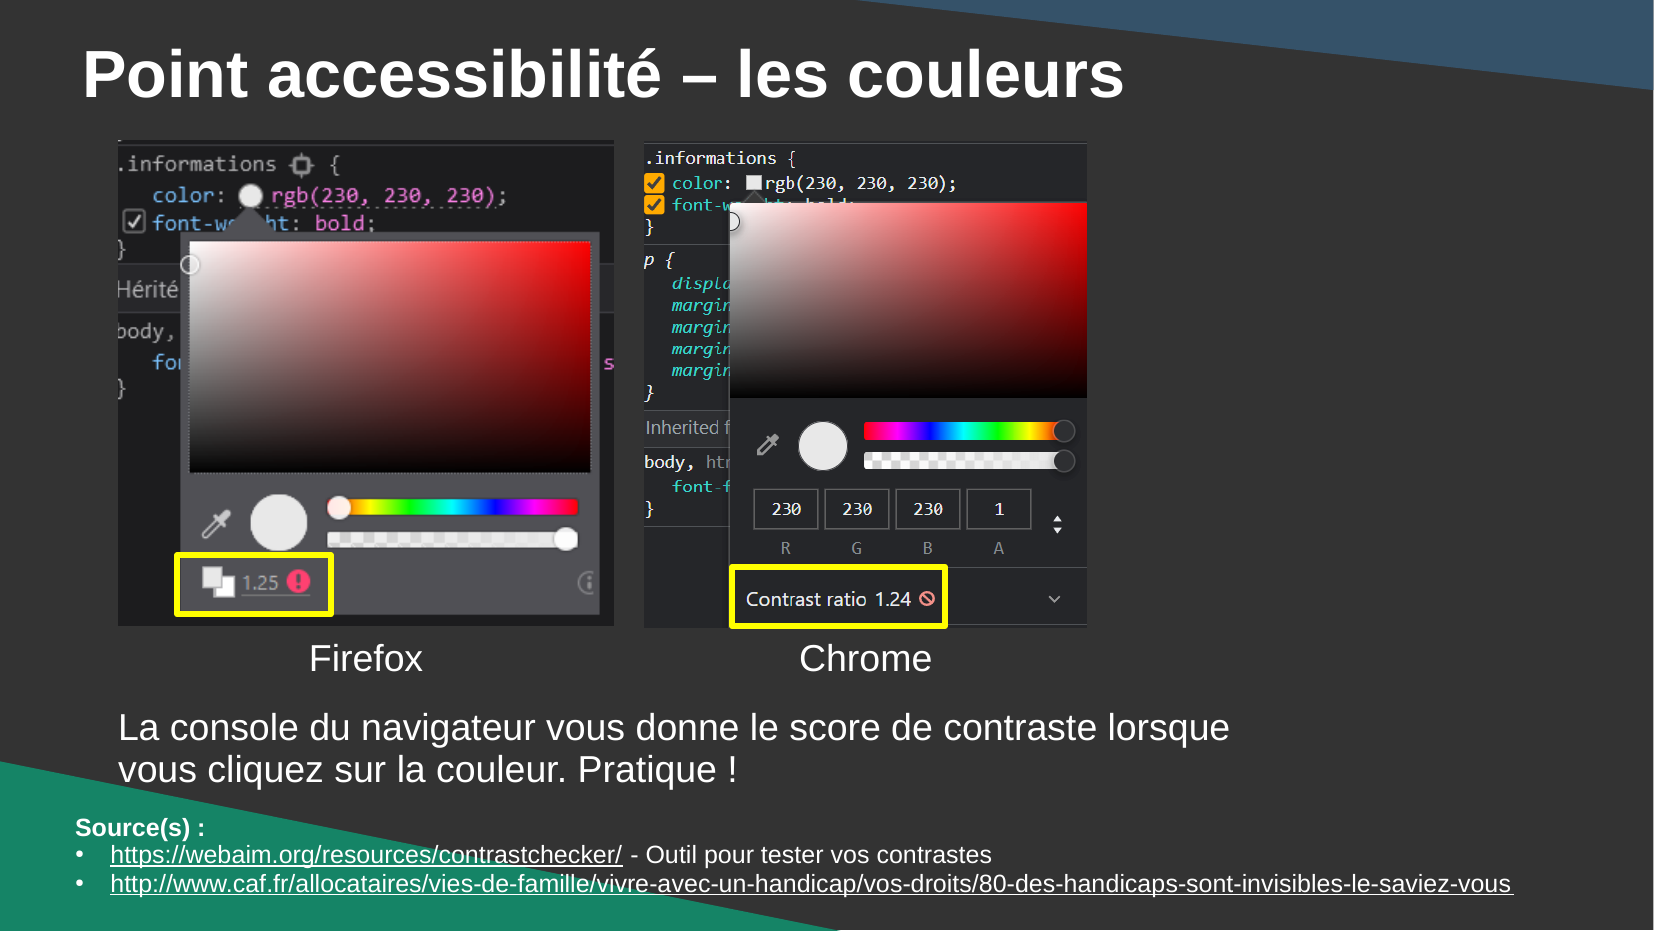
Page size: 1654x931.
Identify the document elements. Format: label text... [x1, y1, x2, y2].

picture [735, 570, 942, 623]
text_box [855, 0, 1654, 91]
text_box [0, 761, 217, 931]
title La console du navigateur vous donne le score de contraste lorsque vous cliquez sur la couleur. Pratique ! [118, 706, 1262, 804]
picture [644, 141, 1087, 628]
text_box Source(s) : https://webaim.org/resources/contrastchecker/ - Outil pour tester vos contrastes http://www.caf.fr/allocataires/vies-de-famille/vivre-avec-un-handicap/vos-droits/80-des-handicaps-sont-invisibles-le-saviez-vous [60, 805, 1546, 931]
title Chrome [644, 637, 1087, 686]
picture [118, 140, 614, 626]
title Point accessibilité – les couleurs [82, 37, 1571, 122]
title Firefox [118, 637, 615, 686]
